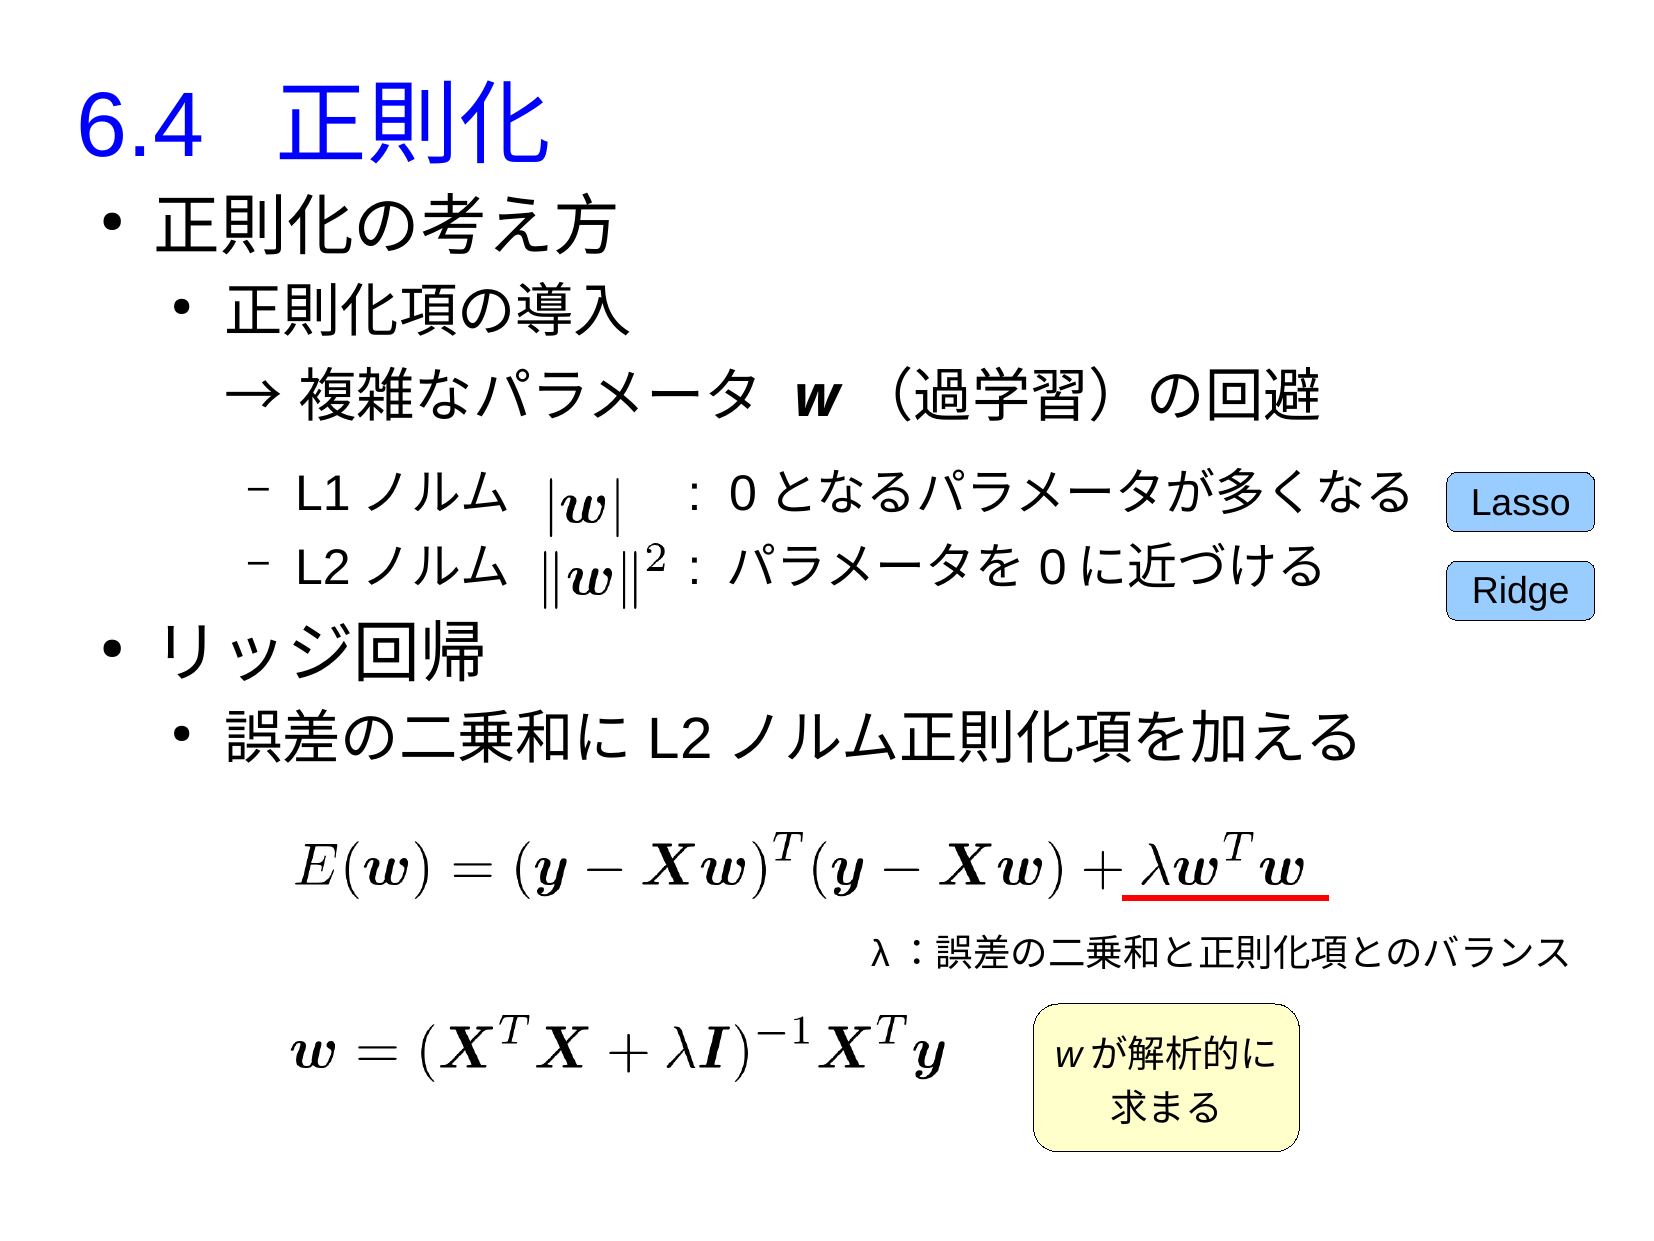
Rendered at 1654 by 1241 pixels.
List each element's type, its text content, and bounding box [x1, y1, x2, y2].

picture [543, 543, 665, 609]
picture [295, 832, 1304, 899]
picture [290, 1015, 945, 1082]
picture [549, 478, 619, 537]
text_box Ridge [1446, 561, 1595, 621]
text_box Lasso [1446, 472, 1595, 532]
list 正則化の考え方 正則化項の導入 →複雑なパラメータ w（過学習）の回避 L1ノルム : 0となるパラメータが多くなる L2ノルム : パラメータを0に近づける リッジ回帰 誤差の二乗和にL2ノルム正則化項を加える [82, 177, 1571, 1013]
text_box wが解析的に 求まる [1033, 1003, 1300, 1152]
title 6.4 正則化 [76, 52, 1565, 190]
text_box λ：誤差の二乗和と正則化項とのバランス [856, 915, 1589, 987]
